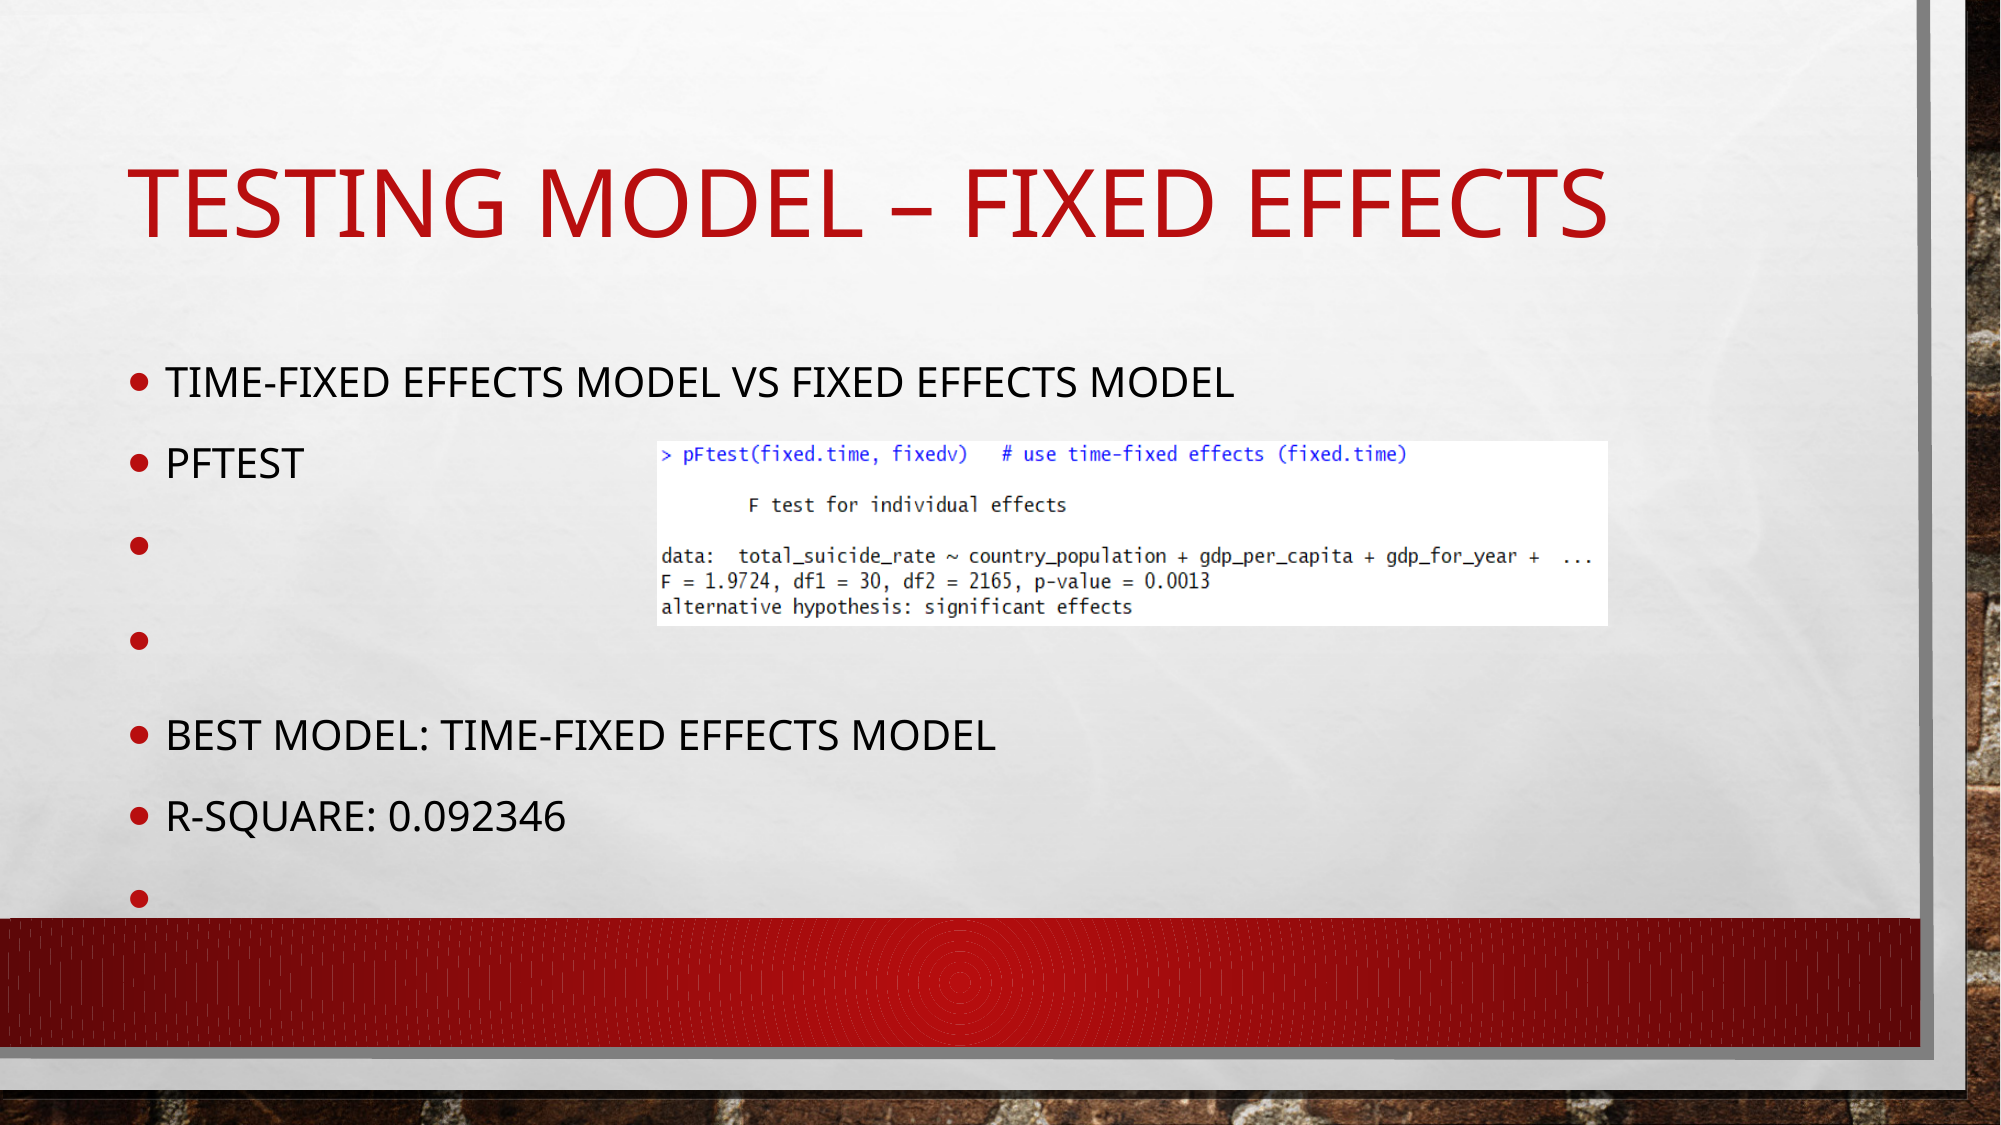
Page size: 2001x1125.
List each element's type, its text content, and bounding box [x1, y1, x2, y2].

picture [657, 441, 1608, 626]
title Testing Model – fixed effects [112, 112, 1819, 302]
list Time-fixed effects model vs fixed effects model pFtest Best model: time-fixed effects model R-square: 0.092346 [112, 338, 1818, 882]
